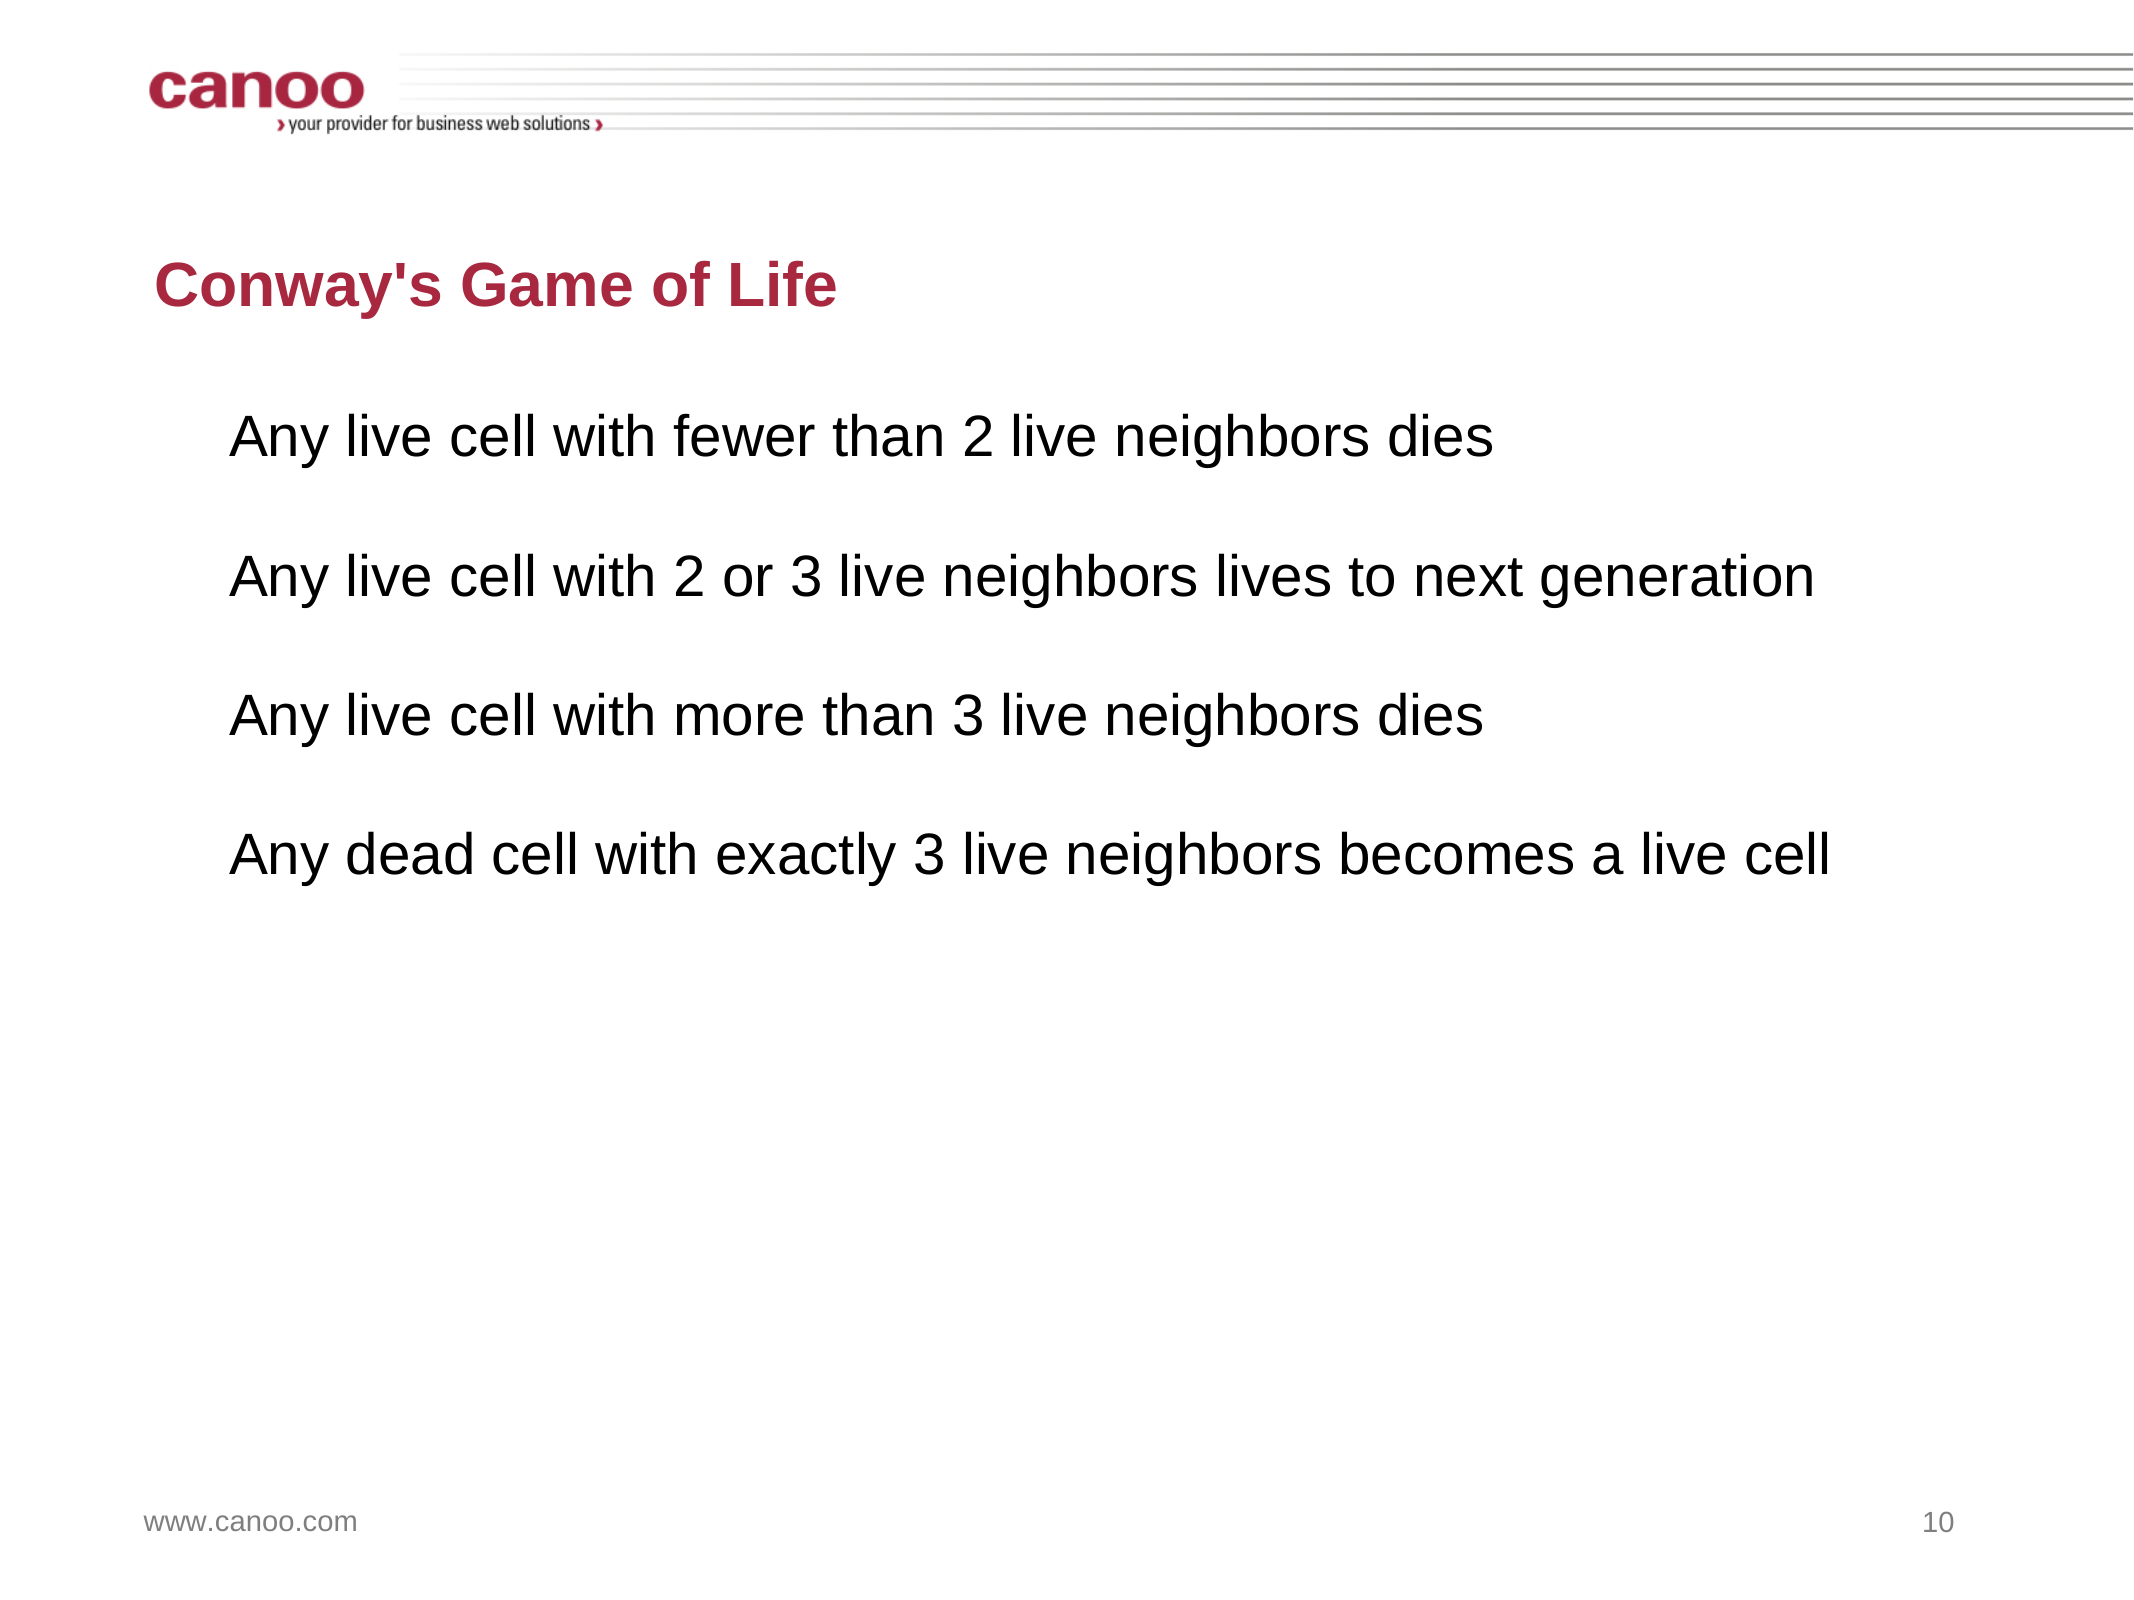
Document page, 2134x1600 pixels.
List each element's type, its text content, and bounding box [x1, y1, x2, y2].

text_box <number> [1912, 1495, 1965, 1546]
picture [0, 21, 2134, 188]
list Any live cell with fewer than 2 live neighbors dies Any live cell with 2 or 3 live neighbors lives to next generation Any live cell with more than 3 live neighbors dies Any dead cell with exactly 3 live neighbors becomes a live cell [145, 391, 1959, 1405]
title Conway's Game of Life [145, 233, 1961, 328]
